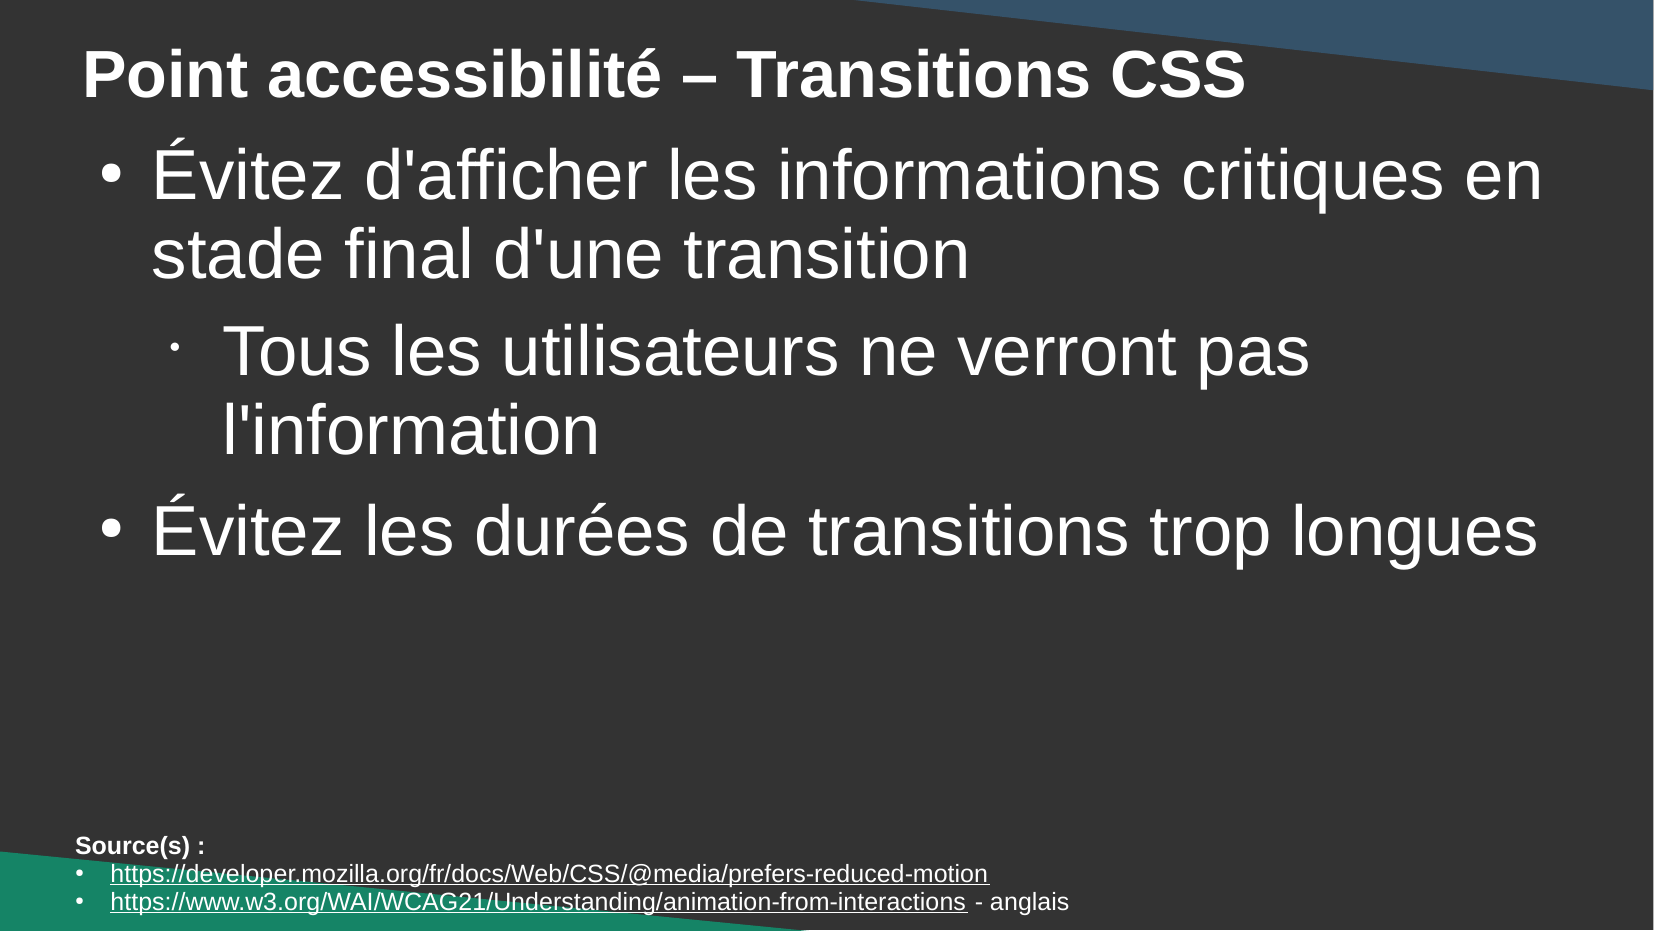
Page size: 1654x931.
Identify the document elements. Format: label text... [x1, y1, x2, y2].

list Évitez d'afficher les informations critiques en stade final d'une transition Tous les utilisateurs ne verront pas l'information Évitez les durées de transitions trop longues [80, 135, 1605, 721]
title Point accessibilité – Transitions CSS [82, 37, 1571, 122]
text_box [853, 0, 1654, 91]
text_box [0, 851, 809, 931]
text_box Source(s) : https://developer.mozilla.org/fr/docs/Web/CSS/@media/prefers-reduced-motion https://www.w3.org/WAI/WCAG21/Understanding/animation-from-interactions - anglais [60, 824, 1546, 923]
